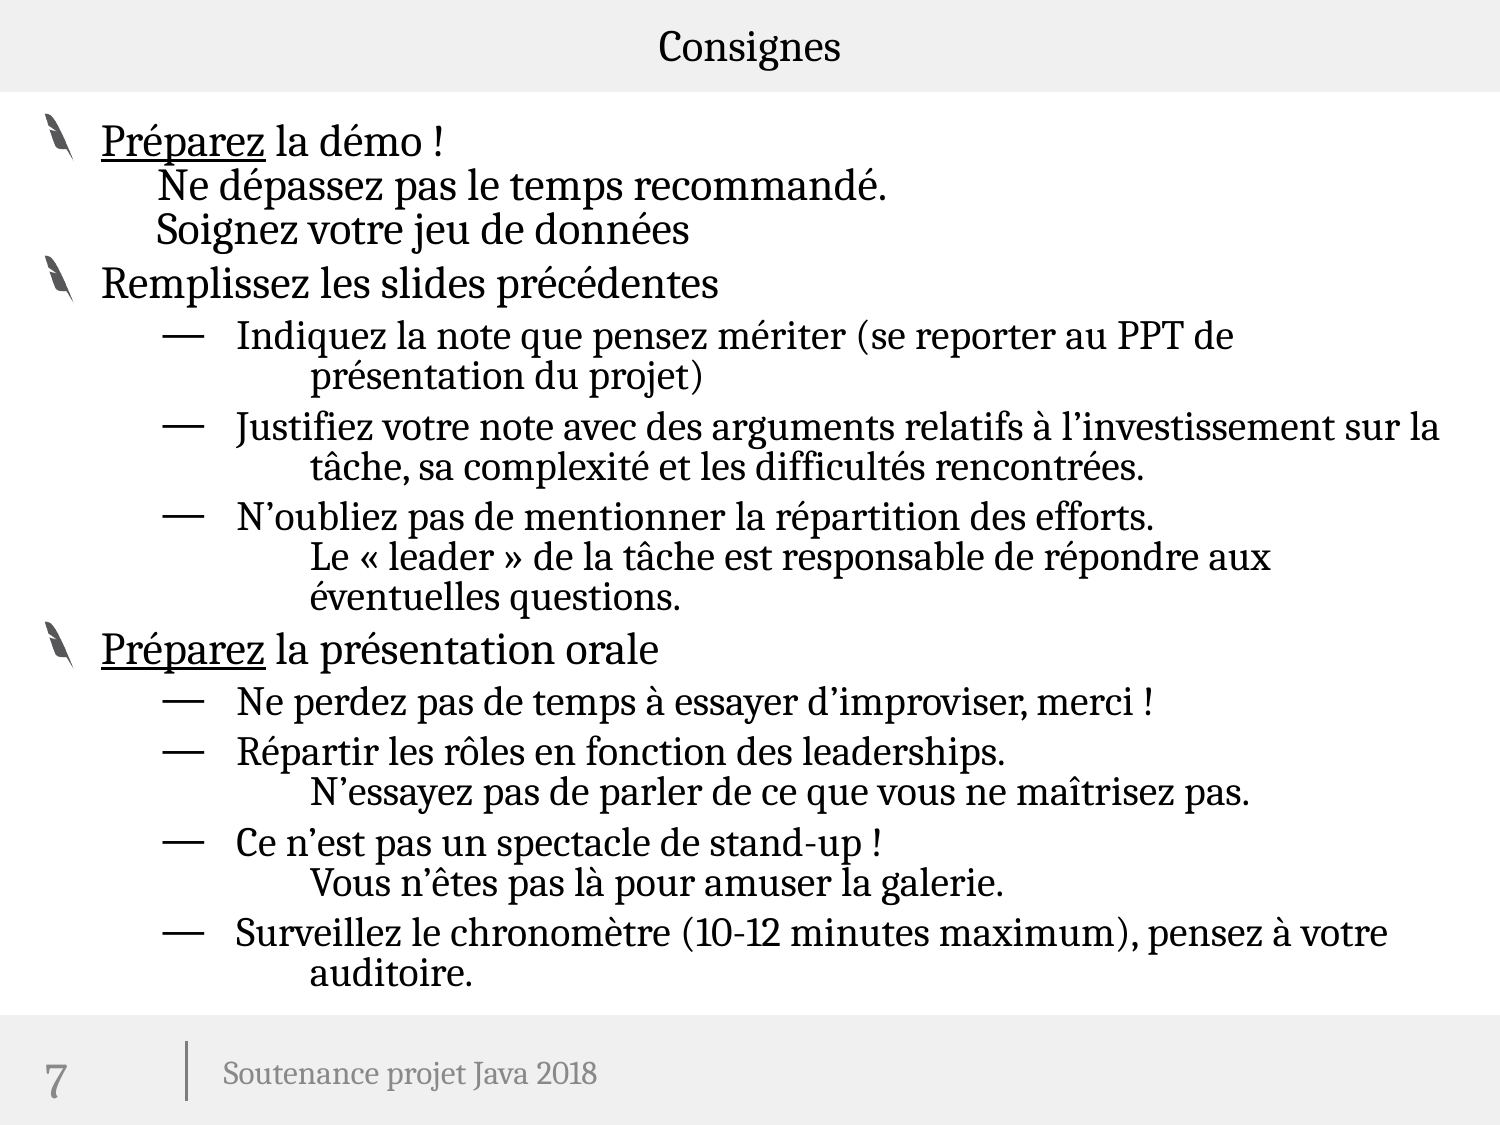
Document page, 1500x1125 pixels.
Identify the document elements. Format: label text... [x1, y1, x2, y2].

title Consignes [75, 9, 1426, 79]
list Préparez la démo ! Ne dépassez pas le temps recommandé. Soignez votre jeu de données Remplissez les slides précédentes Indiquez la note que pensez mériter (se reporter au PPT de présentation du projet) Justifiez votre note avec des arguments relatifs à l’investissement sur la tâche, sa complexité et les difficultés rencontrées. N’oubliez pas de mentionner la répartition des efforts. Le « leader » de la tâche est responsable de répondre aux éventuelles questions. Préparez la présentation orale Ne perdez pas de temps à essayer d’improviser, merci ! Répartir les rôles en fonction des leaderships. N’essayez pas de parler de ce que vous ne maîtrisez pas. Ce n’est pas un spectacle de stand-up ! Vous n’êtes pas là pour amuser la galerie. Surveillez le chronomètre (10-12 minutes maximum), pensez à votre auditoire. [29, 113, 1471, 1012]
text_box Soutenance projet Java 2018 [208, 1041, 1205, 1102]
text_box <numéro> [29, 1041, 160, 1102]
